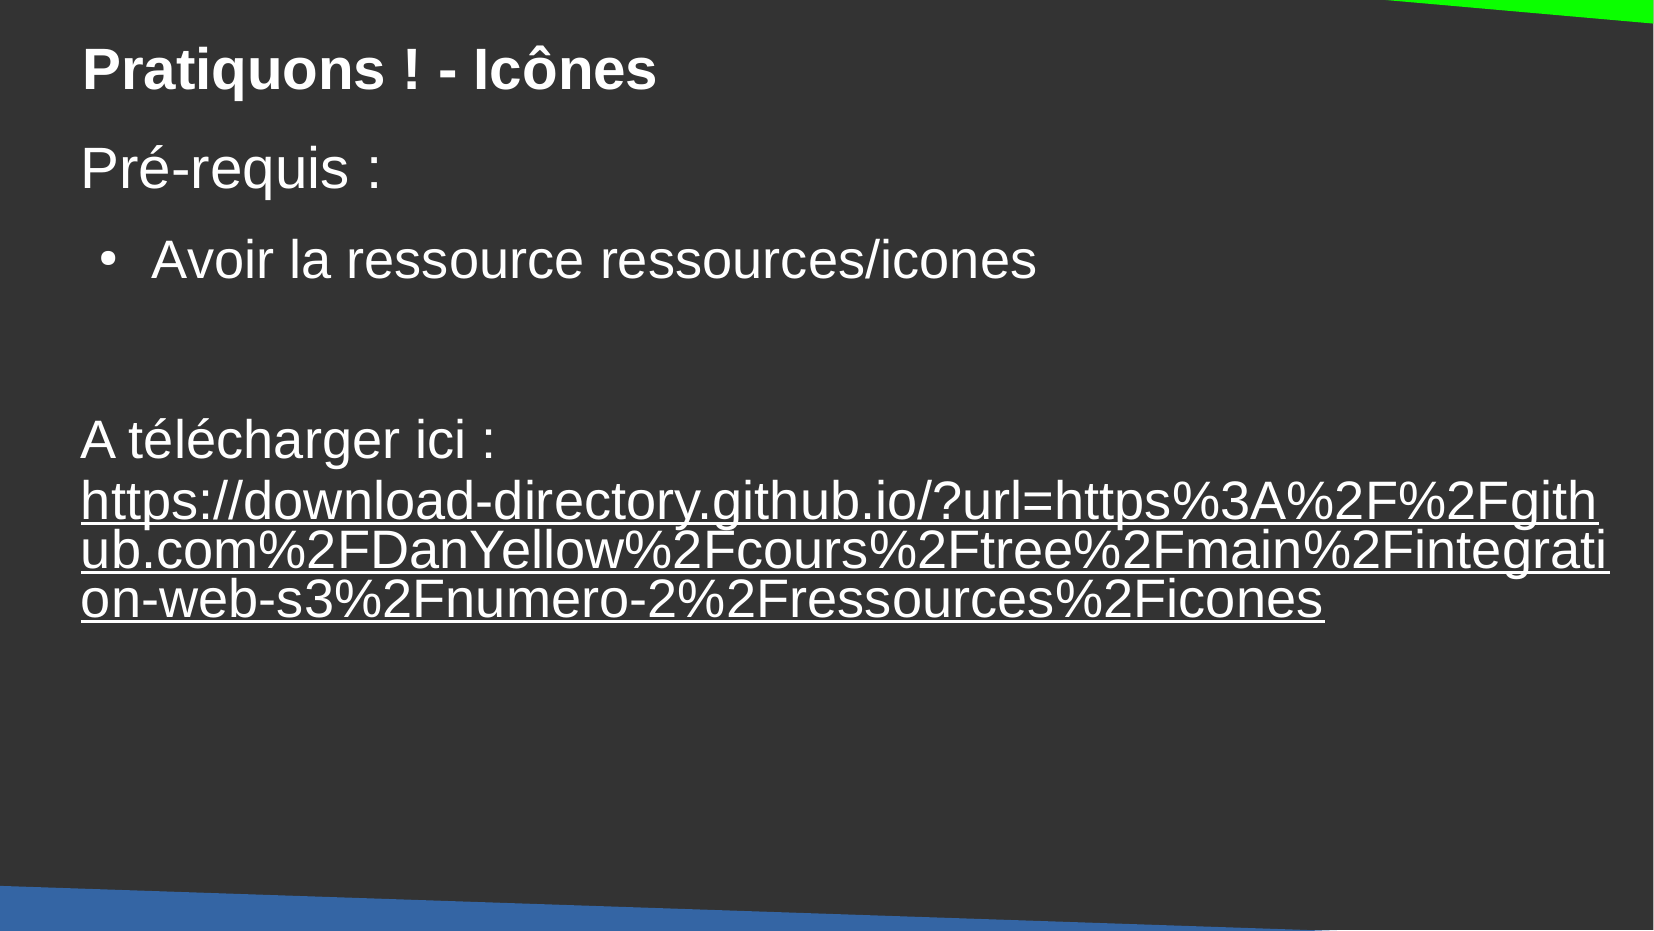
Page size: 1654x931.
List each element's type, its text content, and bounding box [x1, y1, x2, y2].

text_box [0, 885, 1337, 931]
list Pré-requis : Avoir la ressource ressources/icones A télécharger ici : https://download-directory.github.io/?url=https%3A%2F%2Fgithub.com%2FDanYellow%2Fcours%2Ftree%2Fmain%2Fintegration-web-s3%2Fnumero-2%2Fressources%2Ficones [80, 135, 1620, 721]
title Pratiquons ! - Icônes [82, 37, 1571, 114]
text_box [1385, 0, 1654, 24]
